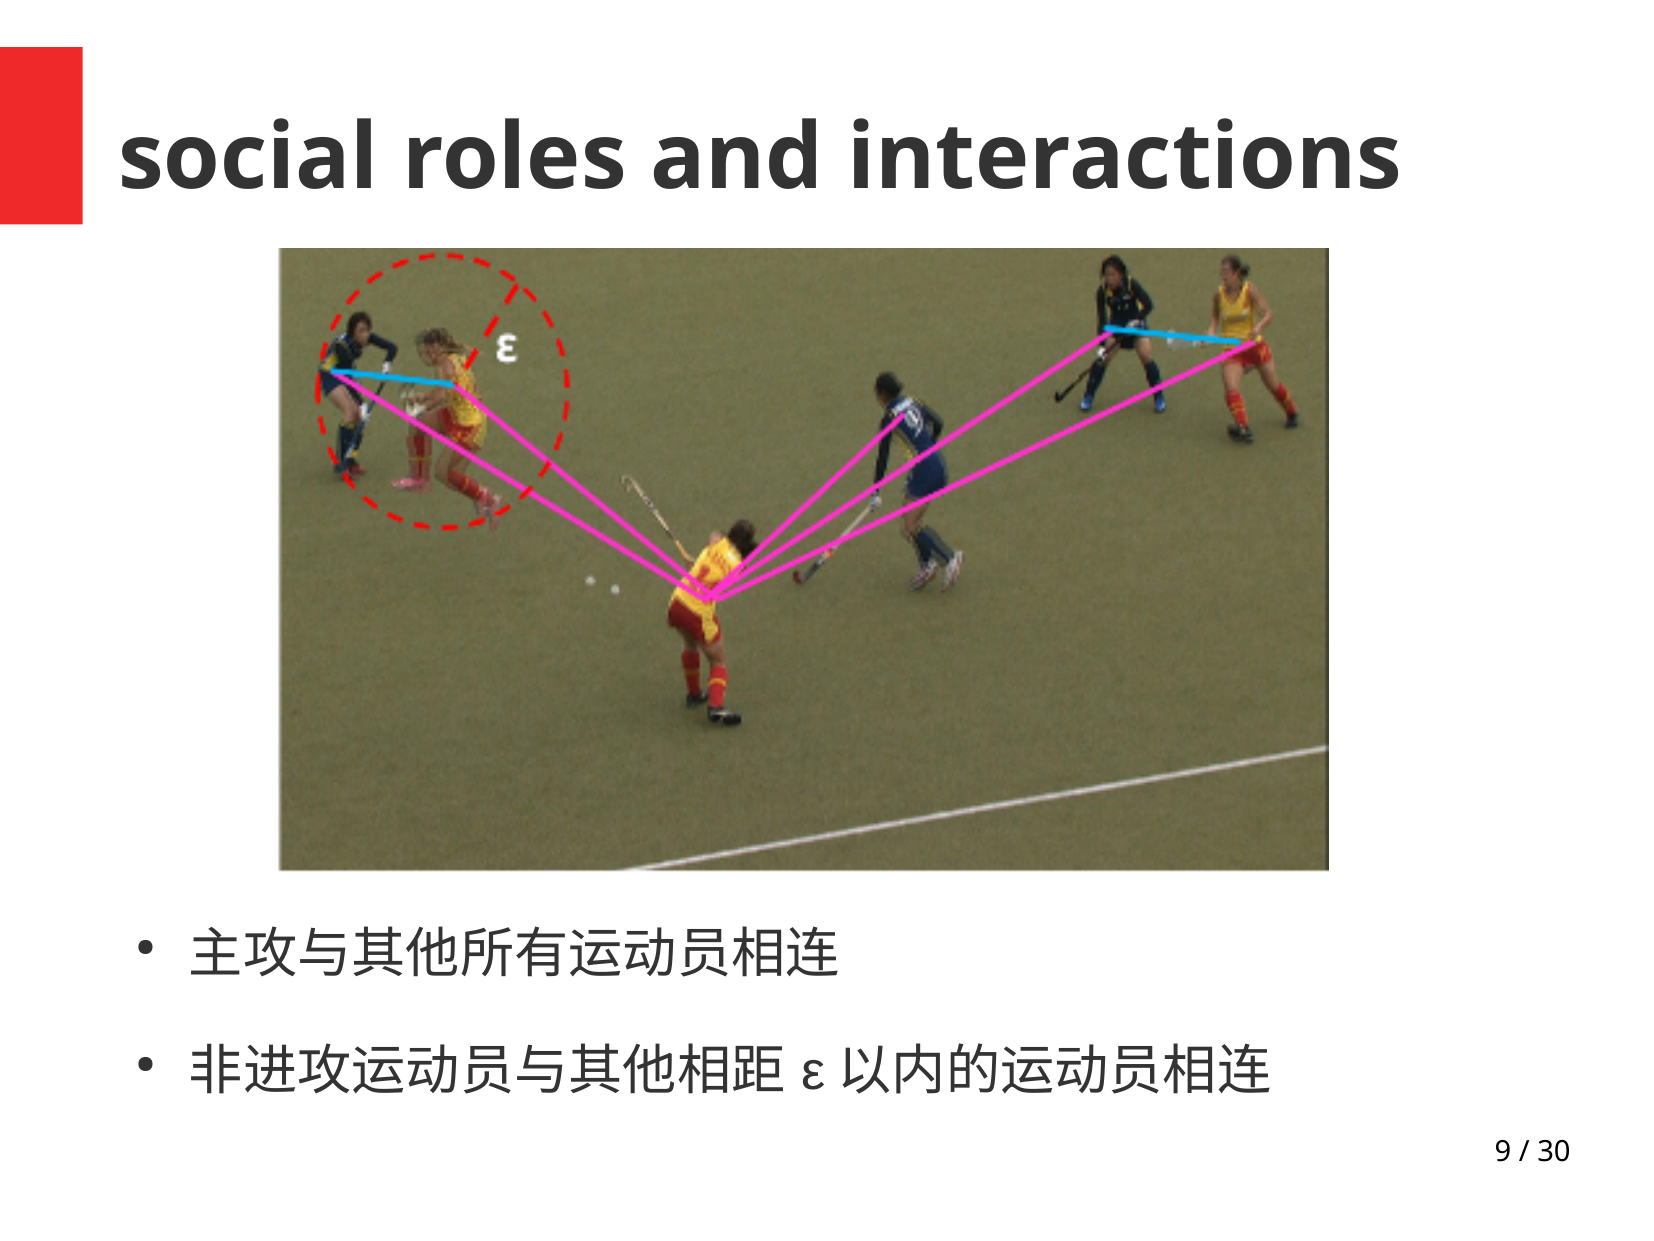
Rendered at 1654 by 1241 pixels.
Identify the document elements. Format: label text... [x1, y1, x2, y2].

title social roles and interactions [118, 49, 1571, 257]
list 主攻与其他所有运动员相连 非进攻运动员与其他相距ε以内的运动员相连 [118, 897, 1536, 1158]
picture [277, 248, 1329, 874]
